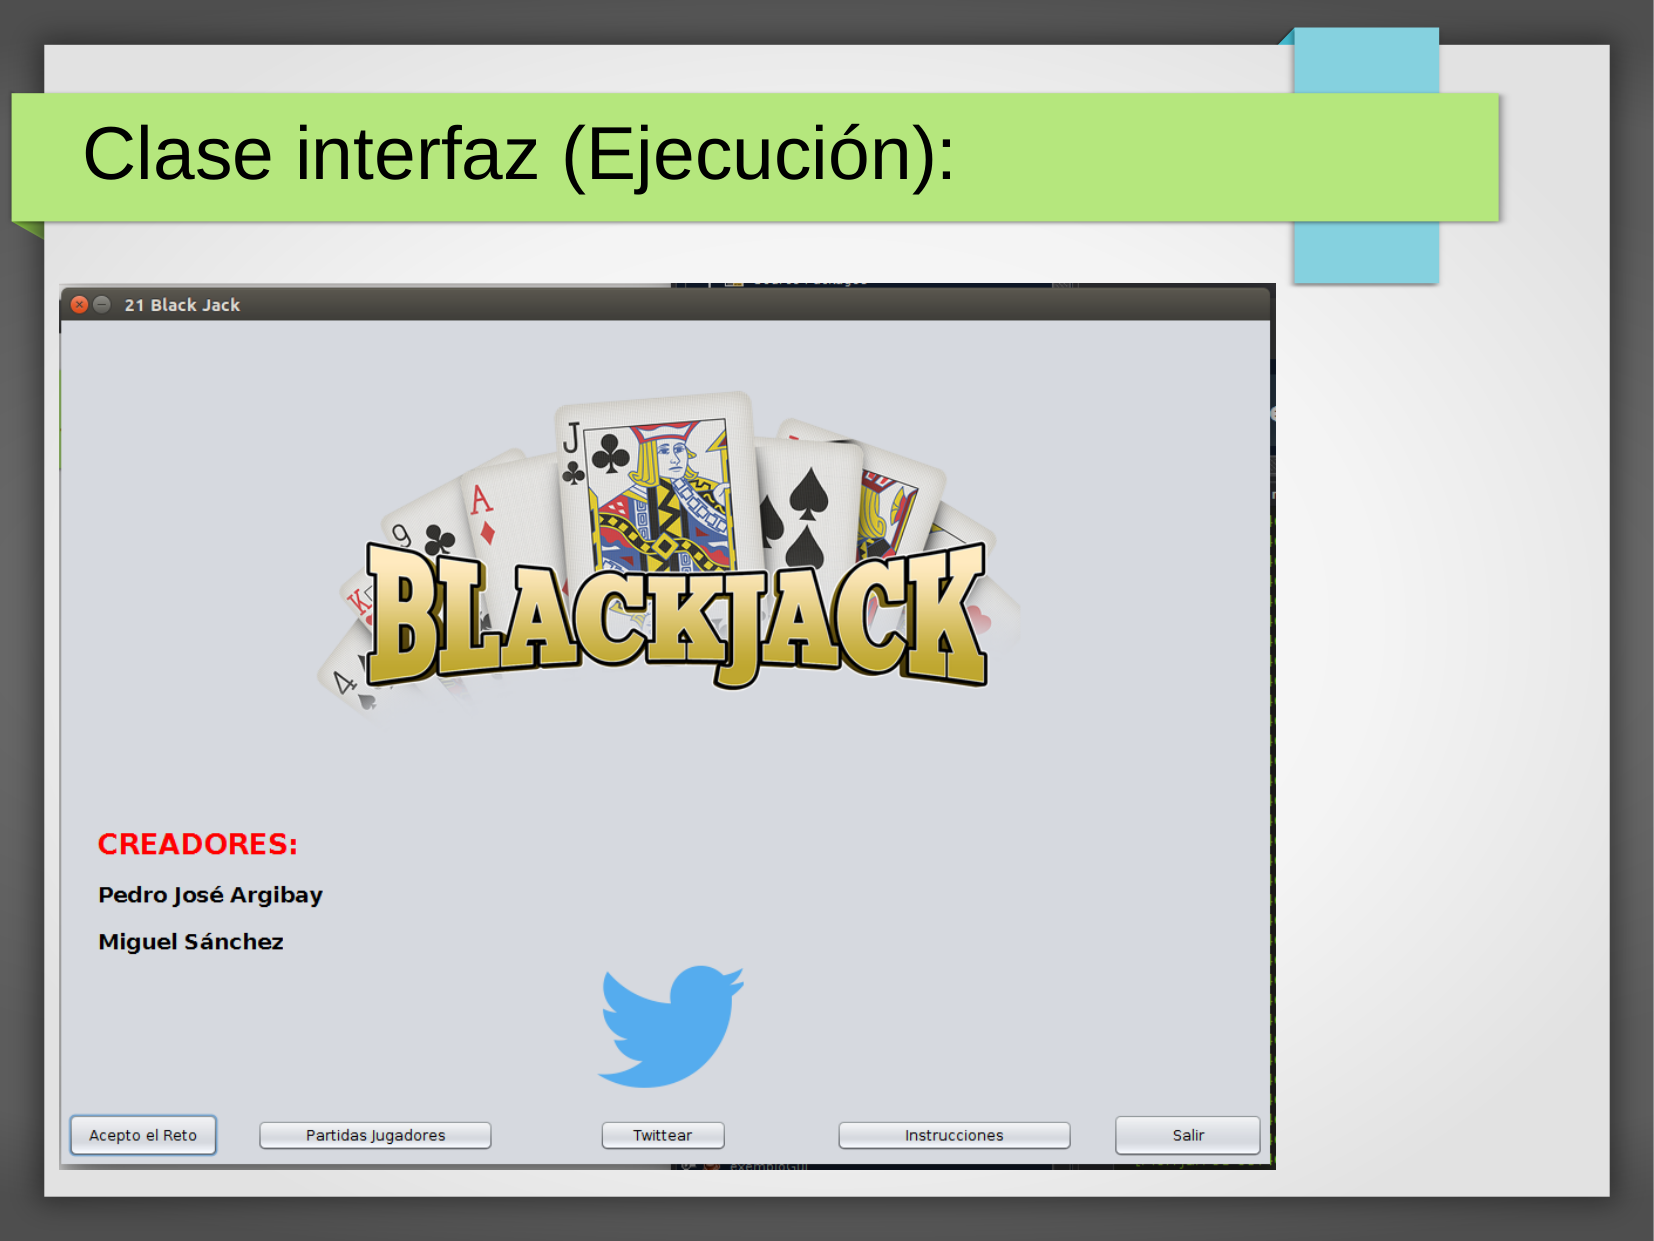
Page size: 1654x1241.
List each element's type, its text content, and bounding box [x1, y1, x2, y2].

picture [0, 0, 1654, 1241]
title Clase interfaz (Ejecución): [82, 94, 1264, 213]
